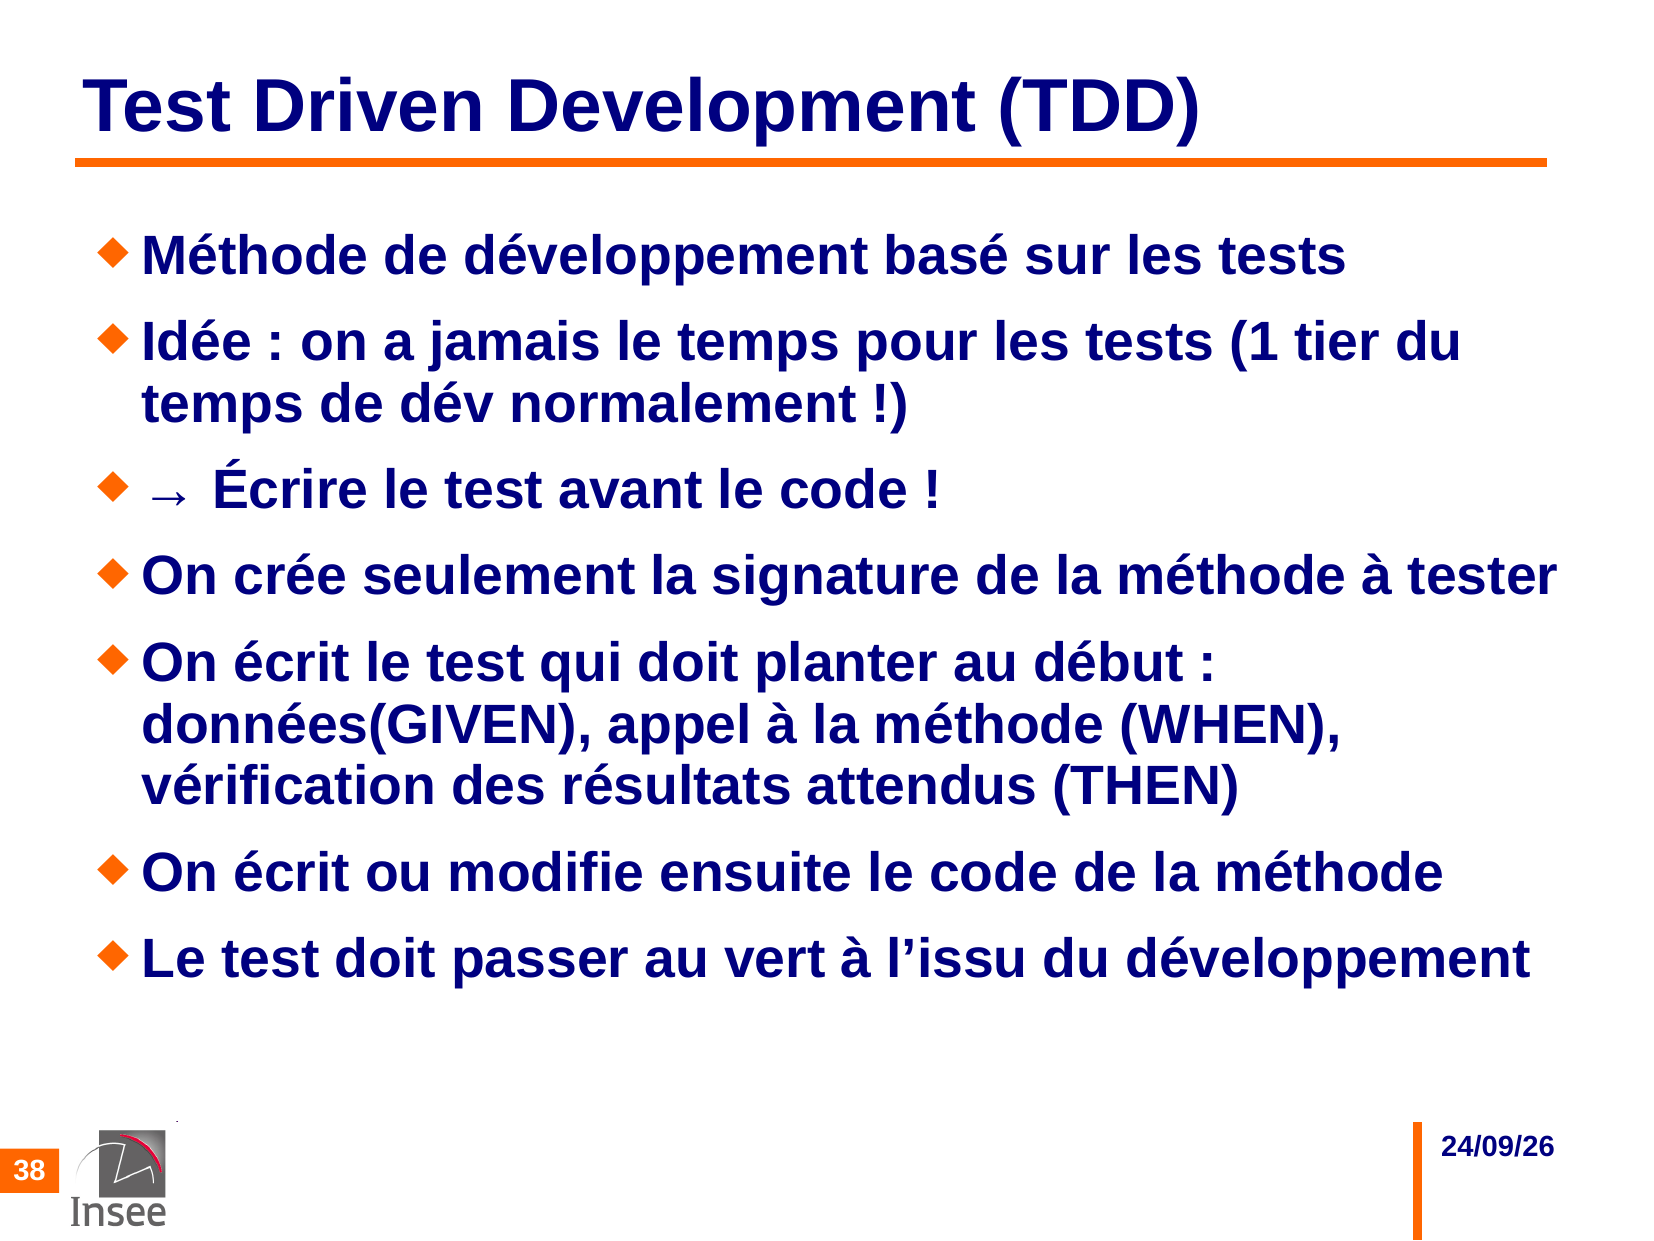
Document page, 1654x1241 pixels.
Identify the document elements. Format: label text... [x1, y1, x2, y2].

picture [62, 1121, 178, 1241]
title Test Driven Development (TDD) [82, 49, 1619, 163]
list Méthode de développement basé sur les tests Idée : on a jamais le temps pour les tests (1 tier du temps de dév normalement !) → Écrire le test avant le code ! On crée seulement la signature de la méthode à tester On écrit le test qui doit planter au début : données(GIVEN), appel à la méthode (WHEN), vérification des résultats attendus (THEN) On écrit ou modifie ensuite le code de la méthode Le test doit passer au vert à l’issu du développement [82, 224, 1571, 1051]
